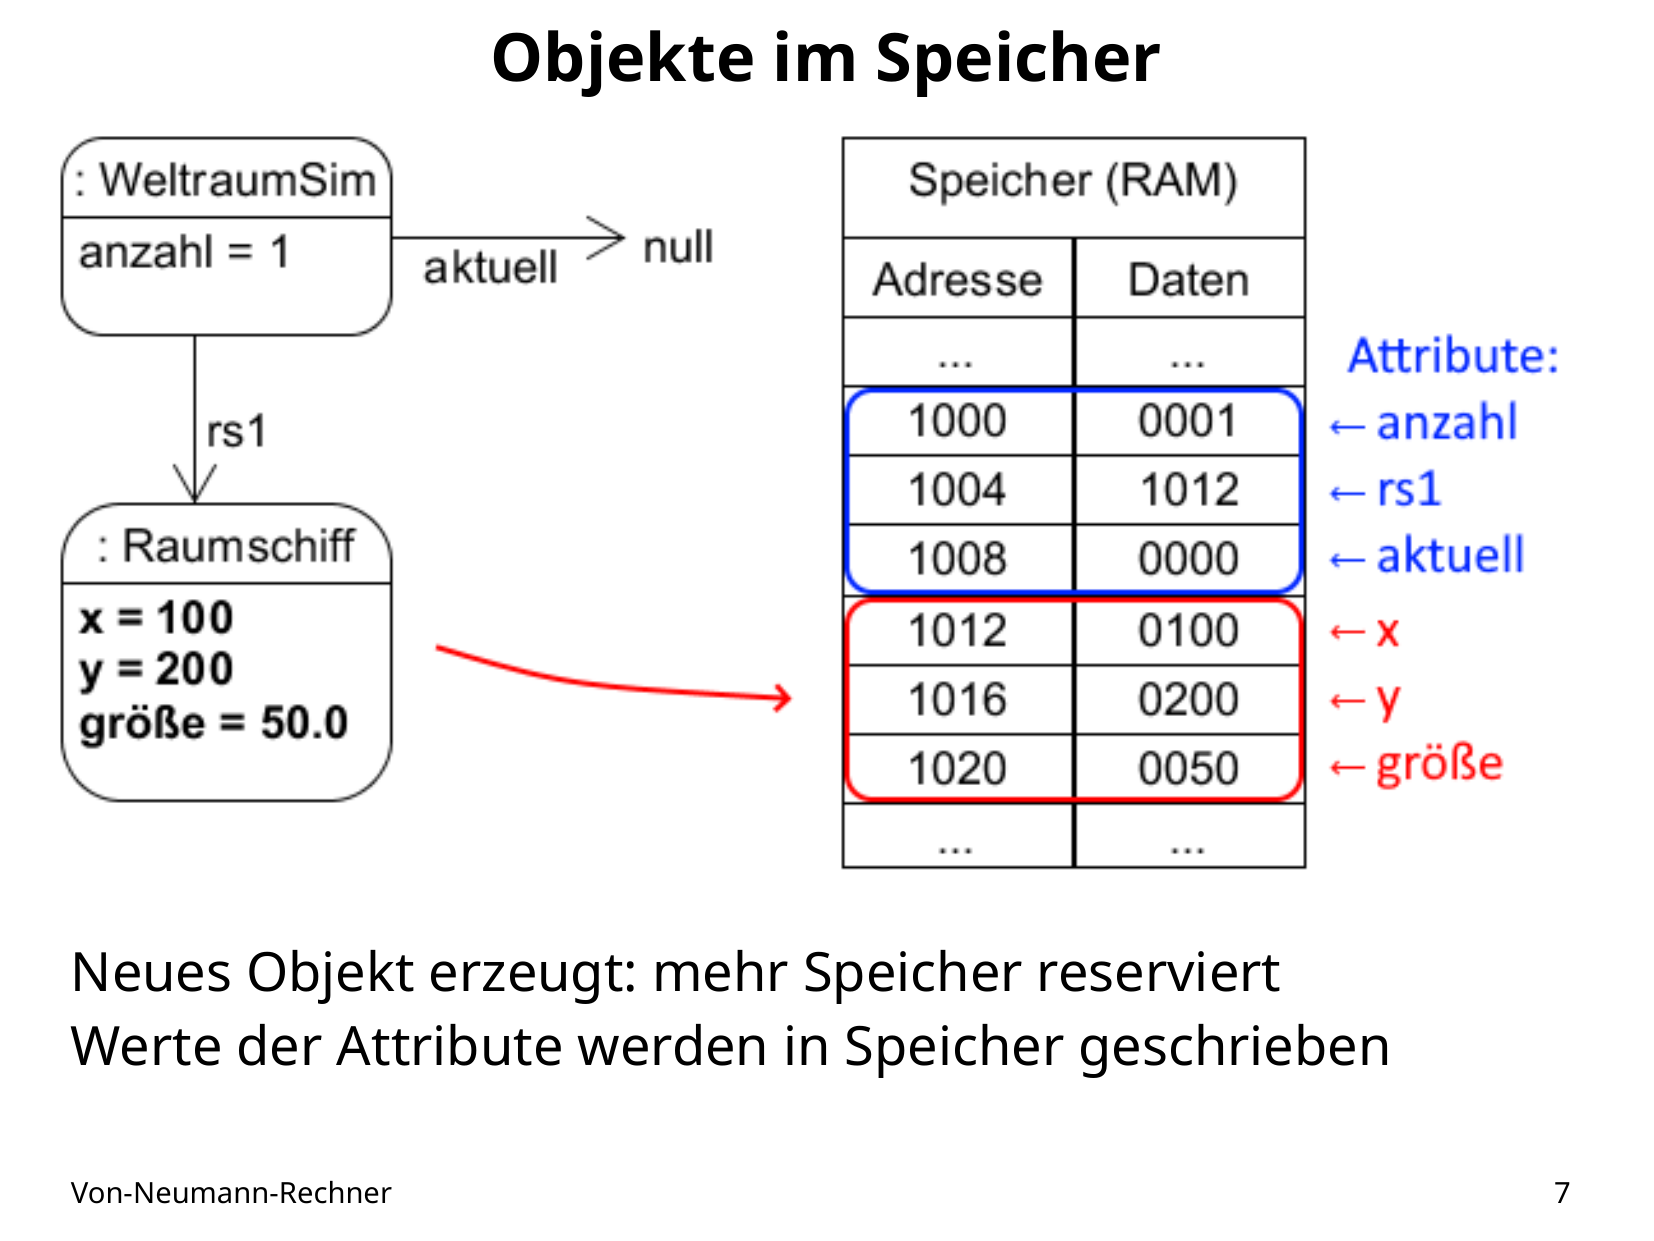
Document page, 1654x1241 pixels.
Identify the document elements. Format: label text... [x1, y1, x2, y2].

picture [59, 135, 1565, 872]
title Objekte im Speicher [0, 5, 1654, 107]
list Neues Objekt erzeugt: mehr Speicher reserviert Werte der Attribute werden in Speicher geschrieben [70, 933, 1571, 1146]
